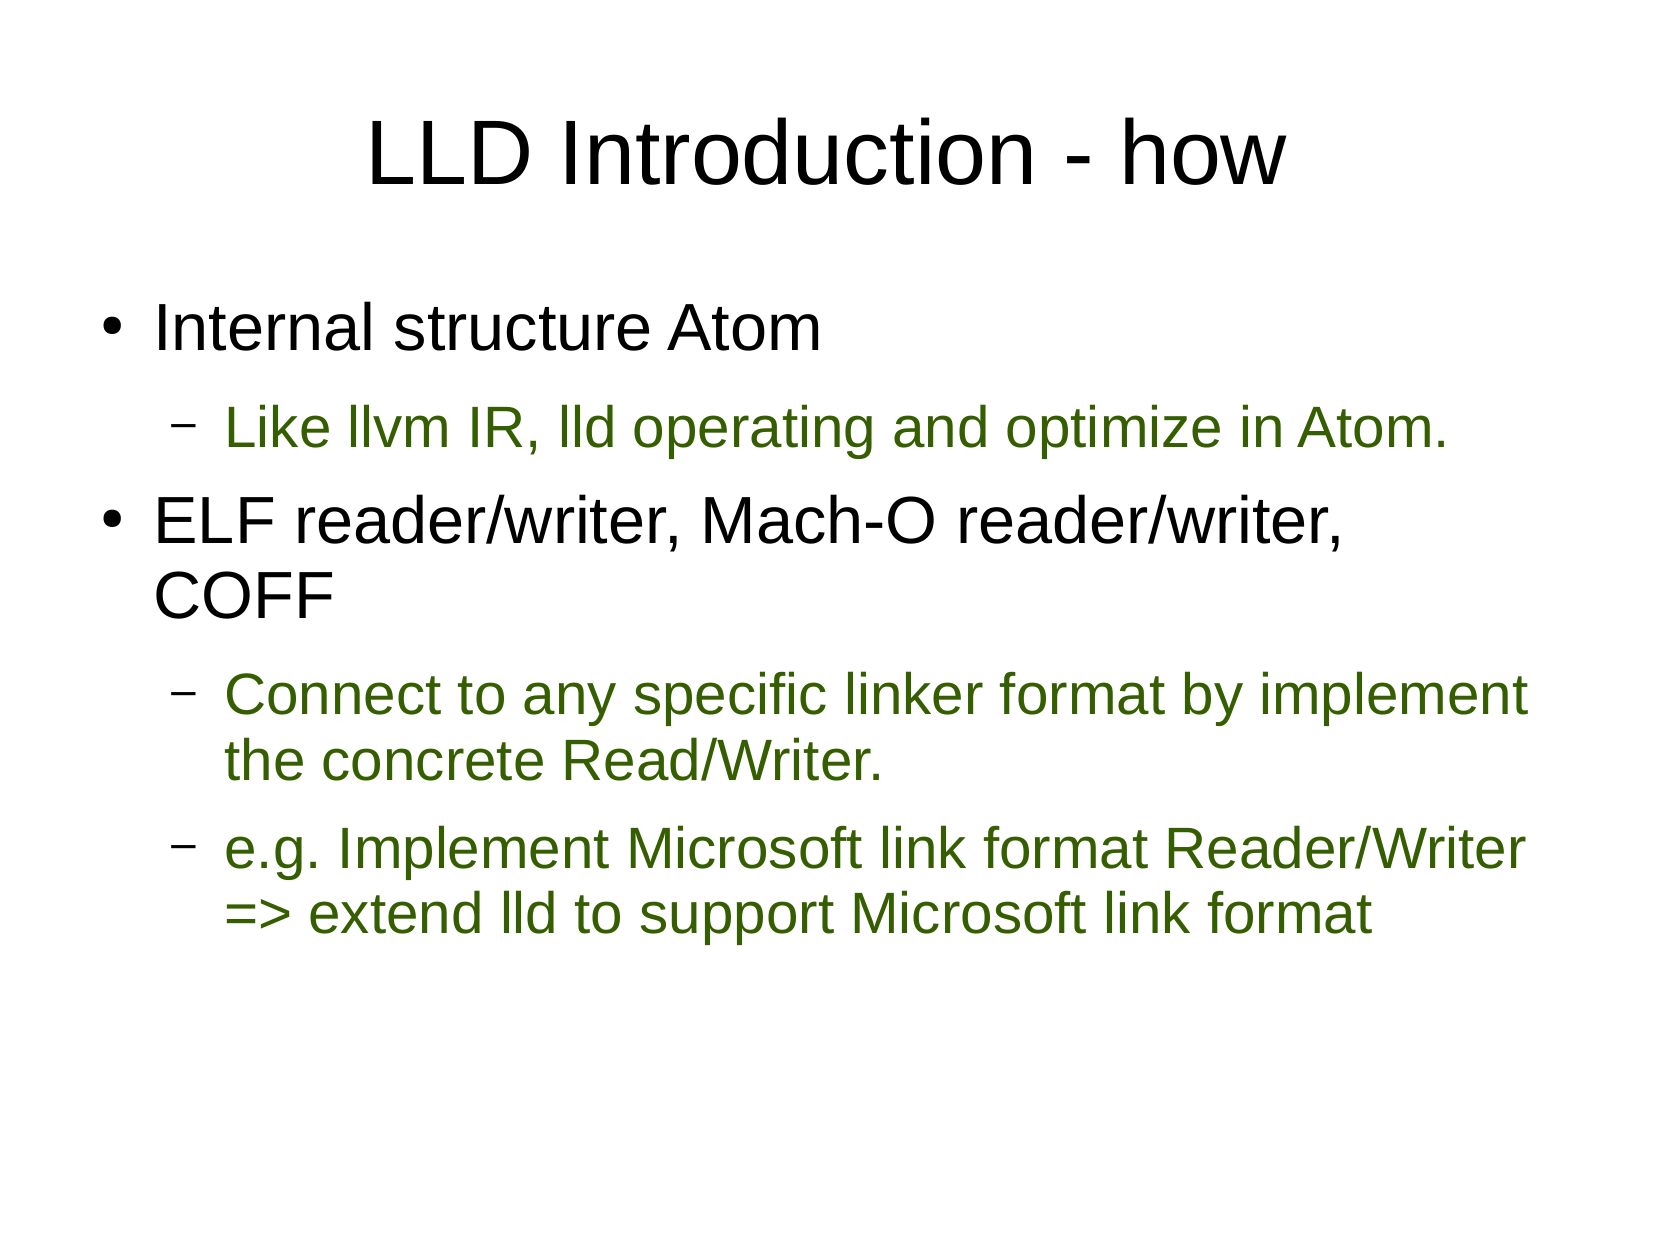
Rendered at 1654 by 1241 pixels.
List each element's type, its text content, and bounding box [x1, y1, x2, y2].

title LLD Introduction - how [82, 49, 1571, 257]
list Internal structure Atom Like llvm IR, lld operating and optimize in Atom. ELF reader/writer, Mach-O reader/writer, COFF Connect to any specific linker format by implement the concrete Read/Writer. e.g. Implement Microsoft link format Reader/Writer => extend lld to support Microsoft link format [82, 290, 1538, 1010]
